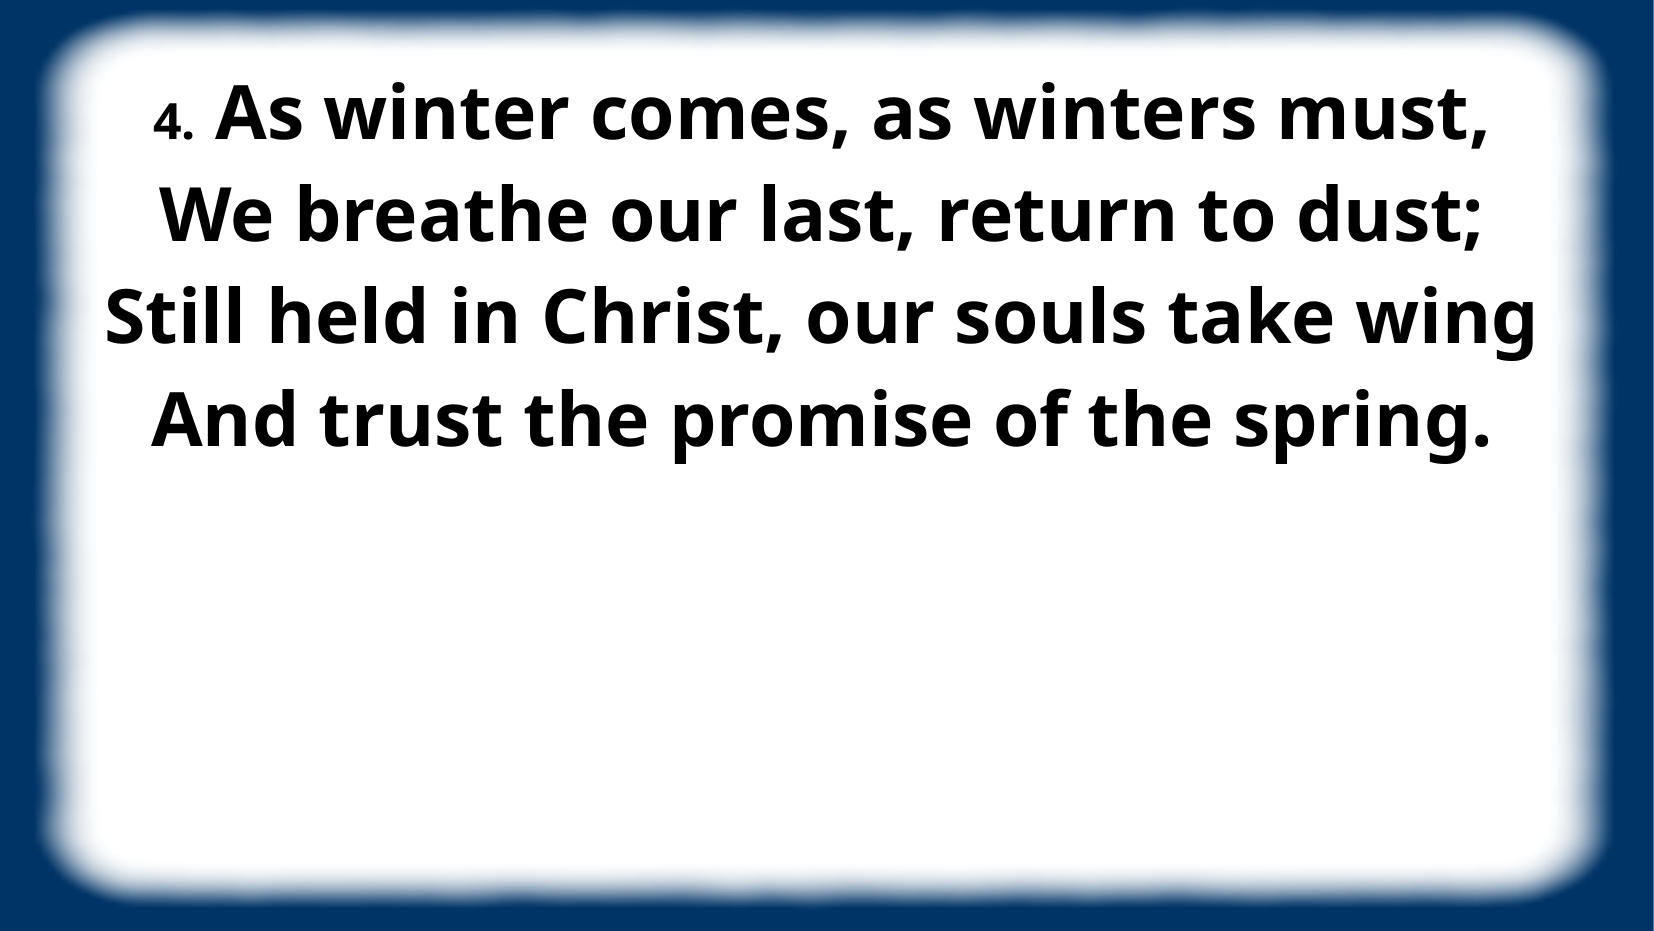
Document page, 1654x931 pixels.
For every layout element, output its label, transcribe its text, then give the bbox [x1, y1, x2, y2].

text_box 4. As winter comes, as winters must, We breathe our last, return to dust; Still held in Christ, our souls take wing And trust the promise of the spring. [70, 51, 1576, 508]
picture [0, 0, 1654, 931]
